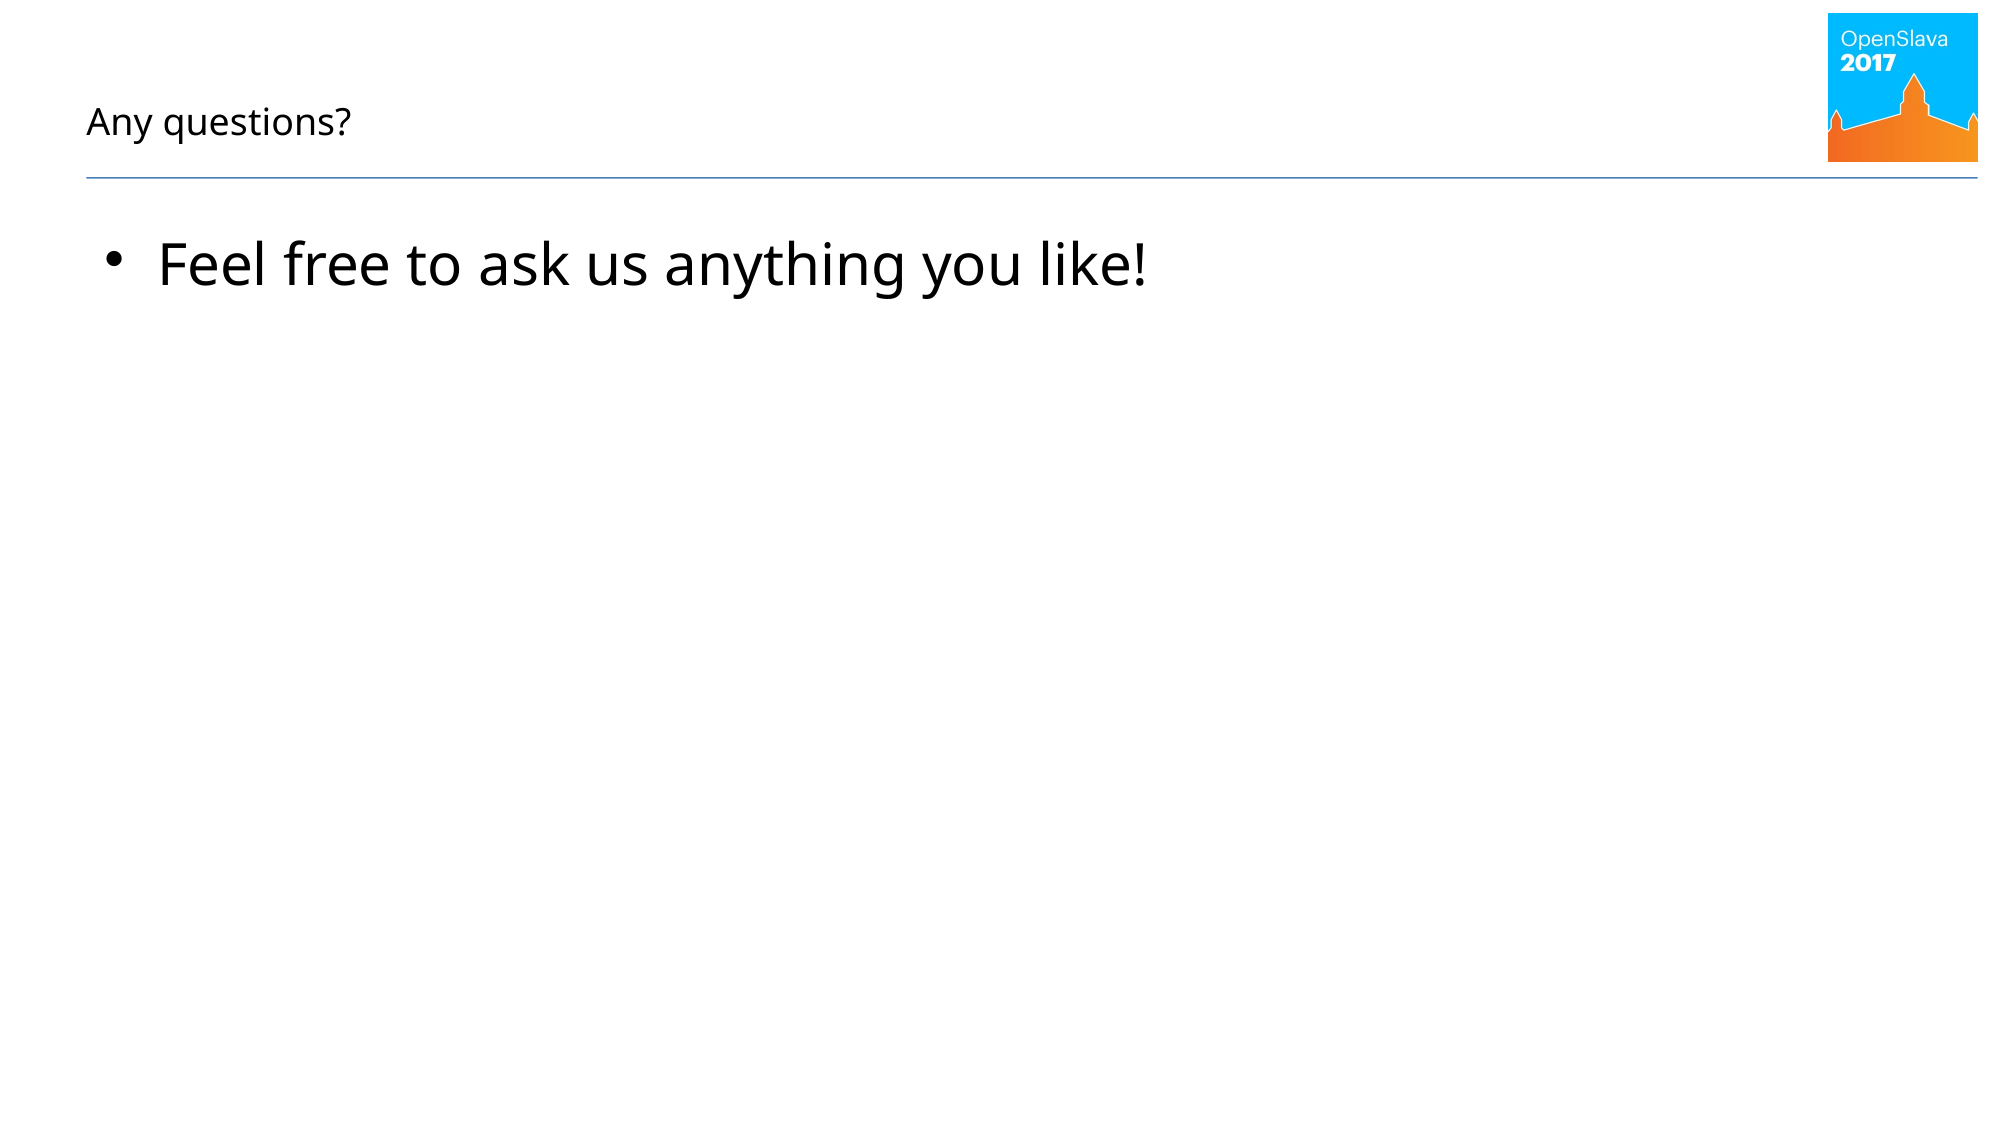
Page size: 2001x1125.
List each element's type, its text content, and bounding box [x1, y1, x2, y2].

picture [1918, 37, 1924, 45]
picture [1873, 54, 1881, 71]
picture [1941, 35, 1947, 45]
picture [1884, 54, 1895, 71]
text_box Any questions? [86, 62, 1829, 178]
picture [1842, 54, 1871, 71]
picture [1868, 37, 1882, 44]
text_box Feel free to ask us anything you like! [86, 226, 1829, 997]
picture [1829, 75, 1978, 162]
